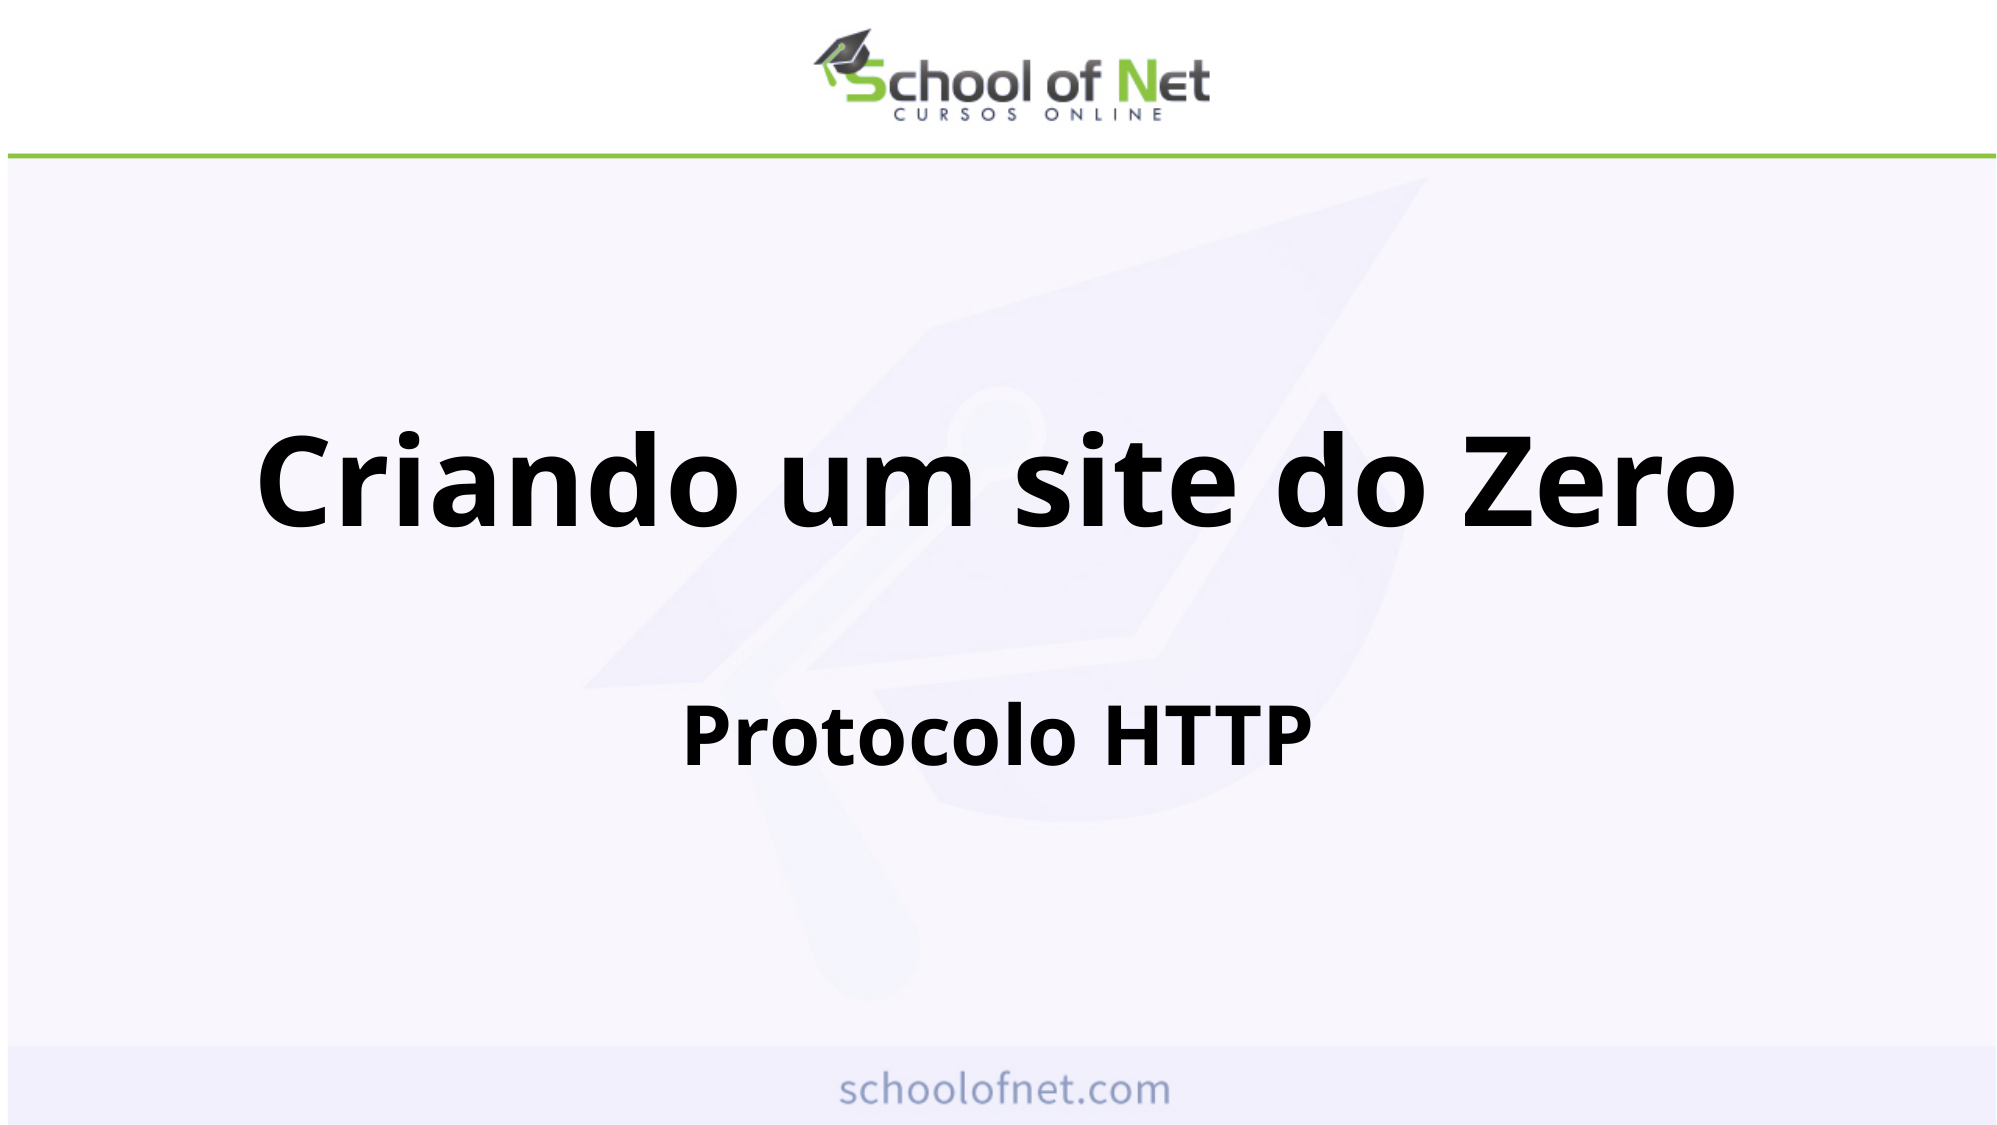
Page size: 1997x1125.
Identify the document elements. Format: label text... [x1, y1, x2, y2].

title Criando um site do Zero Protocolo HTTP [99, 413, 1897, 770]
picture [7, 5, 1997, 1125]
